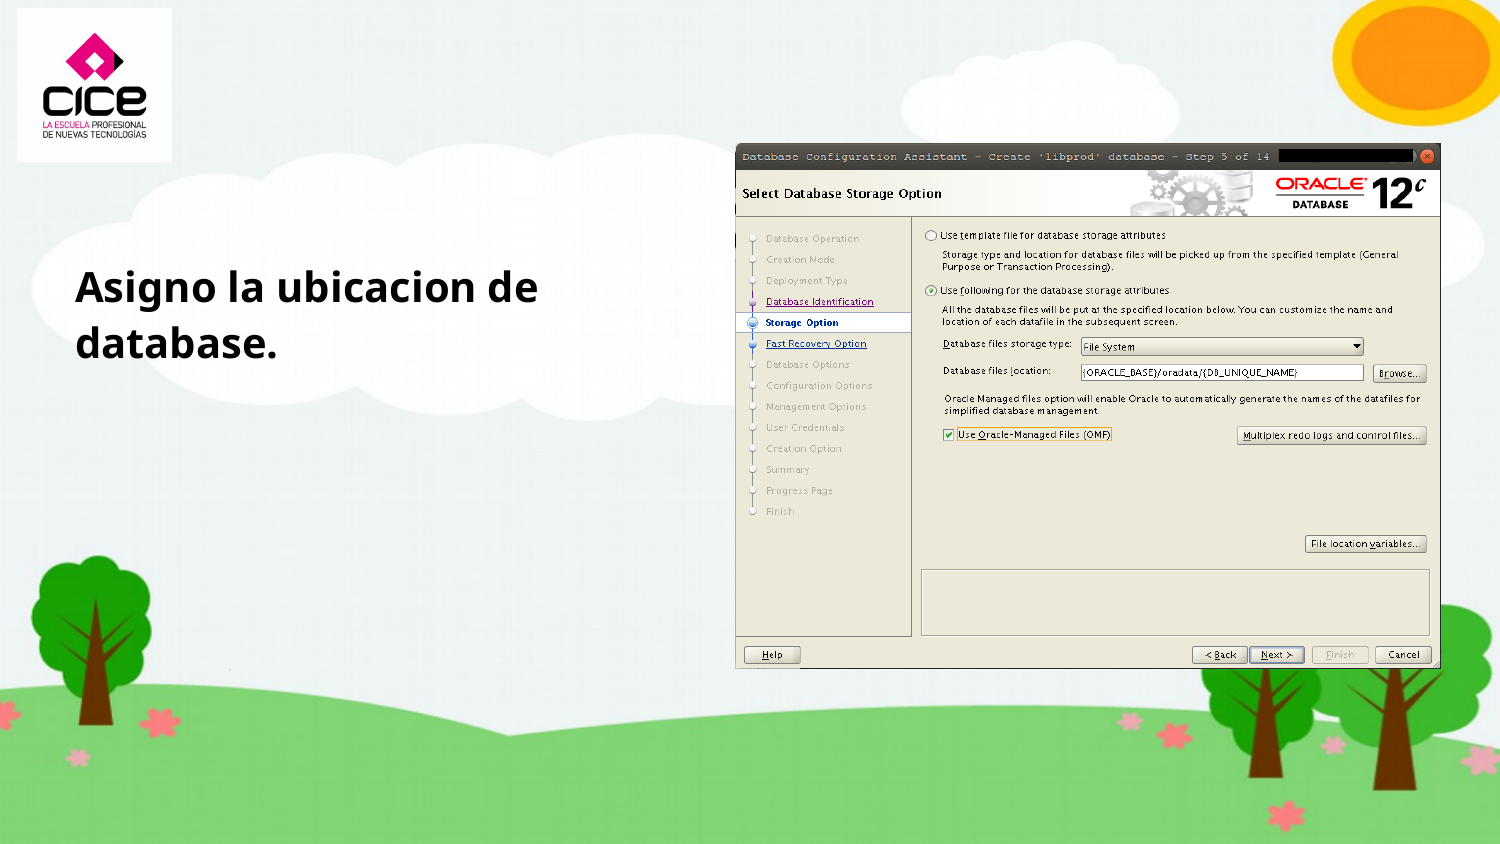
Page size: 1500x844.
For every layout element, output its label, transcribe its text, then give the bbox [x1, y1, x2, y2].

title Asigno la ubicacion de database. [75, 268, 691, 361]
picture [0, 0, 1500, 844]
